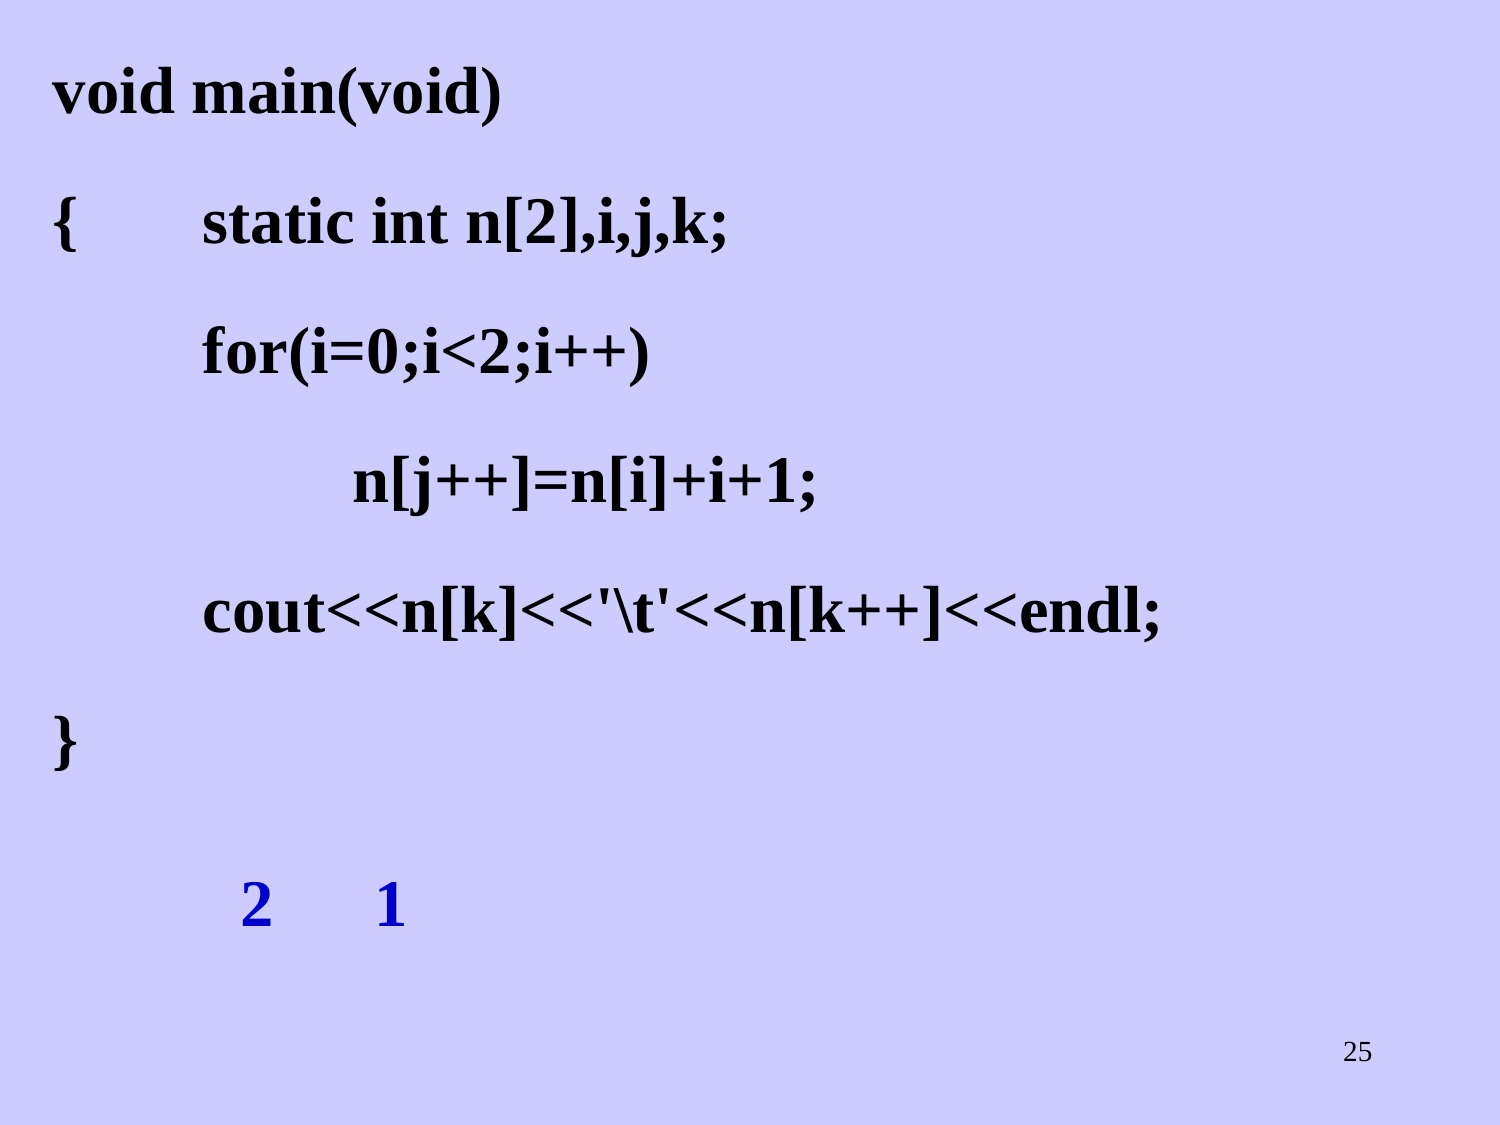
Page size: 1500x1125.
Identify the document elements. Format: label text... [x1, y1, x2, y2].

text_box 2 1 [237, 849, 575, 942]
text_box void main(void) { static int n[2],i,j,k; for(i=0;i<2;i++) n[j++]=n[i]+i+1; cout<<n[k]<<'\t'<<n[k++]<<endl; } [49, 37, 1426, 778]
text_box <编号> [1074, 1025, 1388, 1101]
